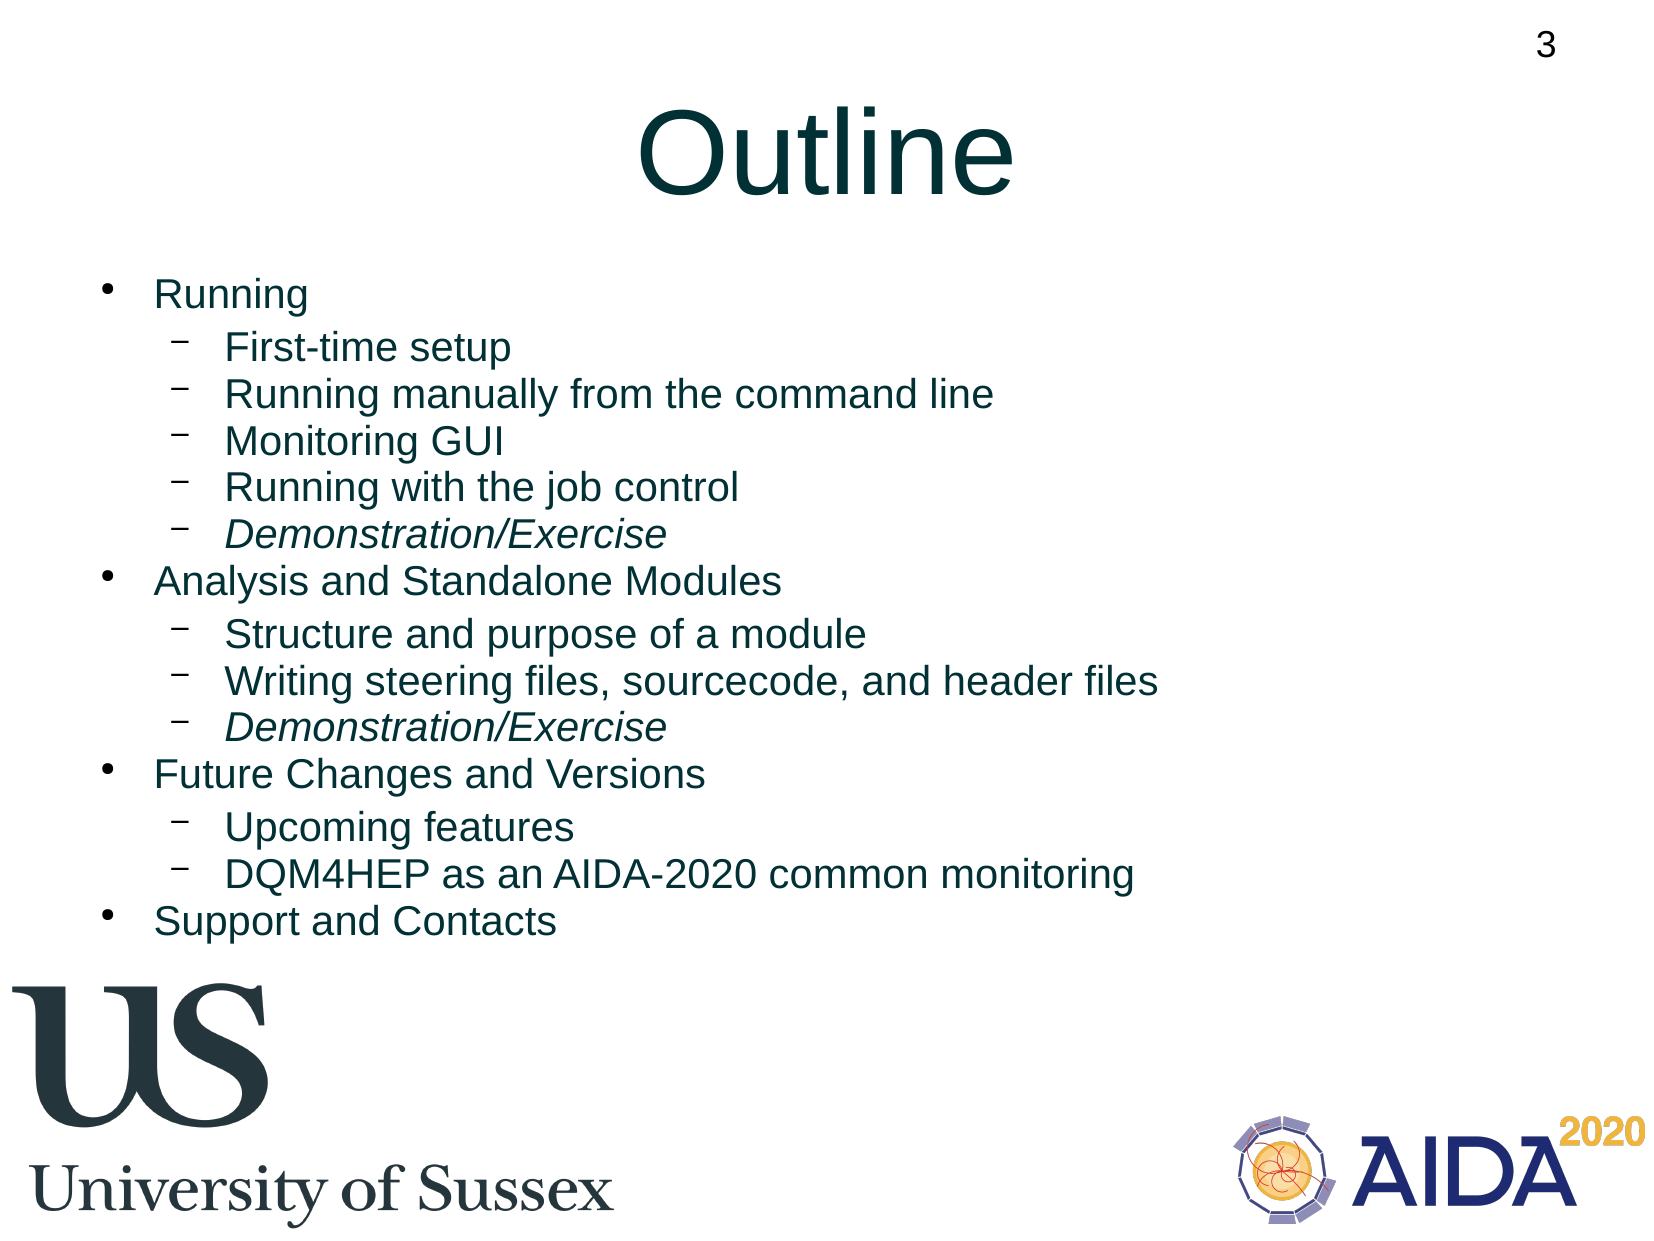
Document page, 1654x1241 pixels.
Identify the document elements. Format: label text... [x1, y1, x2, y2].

picture [11, 982, 615, 1229]
title Outline [82, 49, 1571, 257]
list Running First-time setup Running manually from the command line Monitoring GUI Running with the job control Demonstration/Exercise Analysis and Standalone Modules Structure and purpose of a module Writing steering files, sourcecode, and header files Demonstration/Exercise Future Changes and Versions Upcoming features DQM4HEP as an AIDA-2020 common monitoring Support and Contacts [82, 290, 1571, 1241]
text_box <number> [1521, 16, 1654, 84]
picture [1233, 1116, 1645, 1224]
